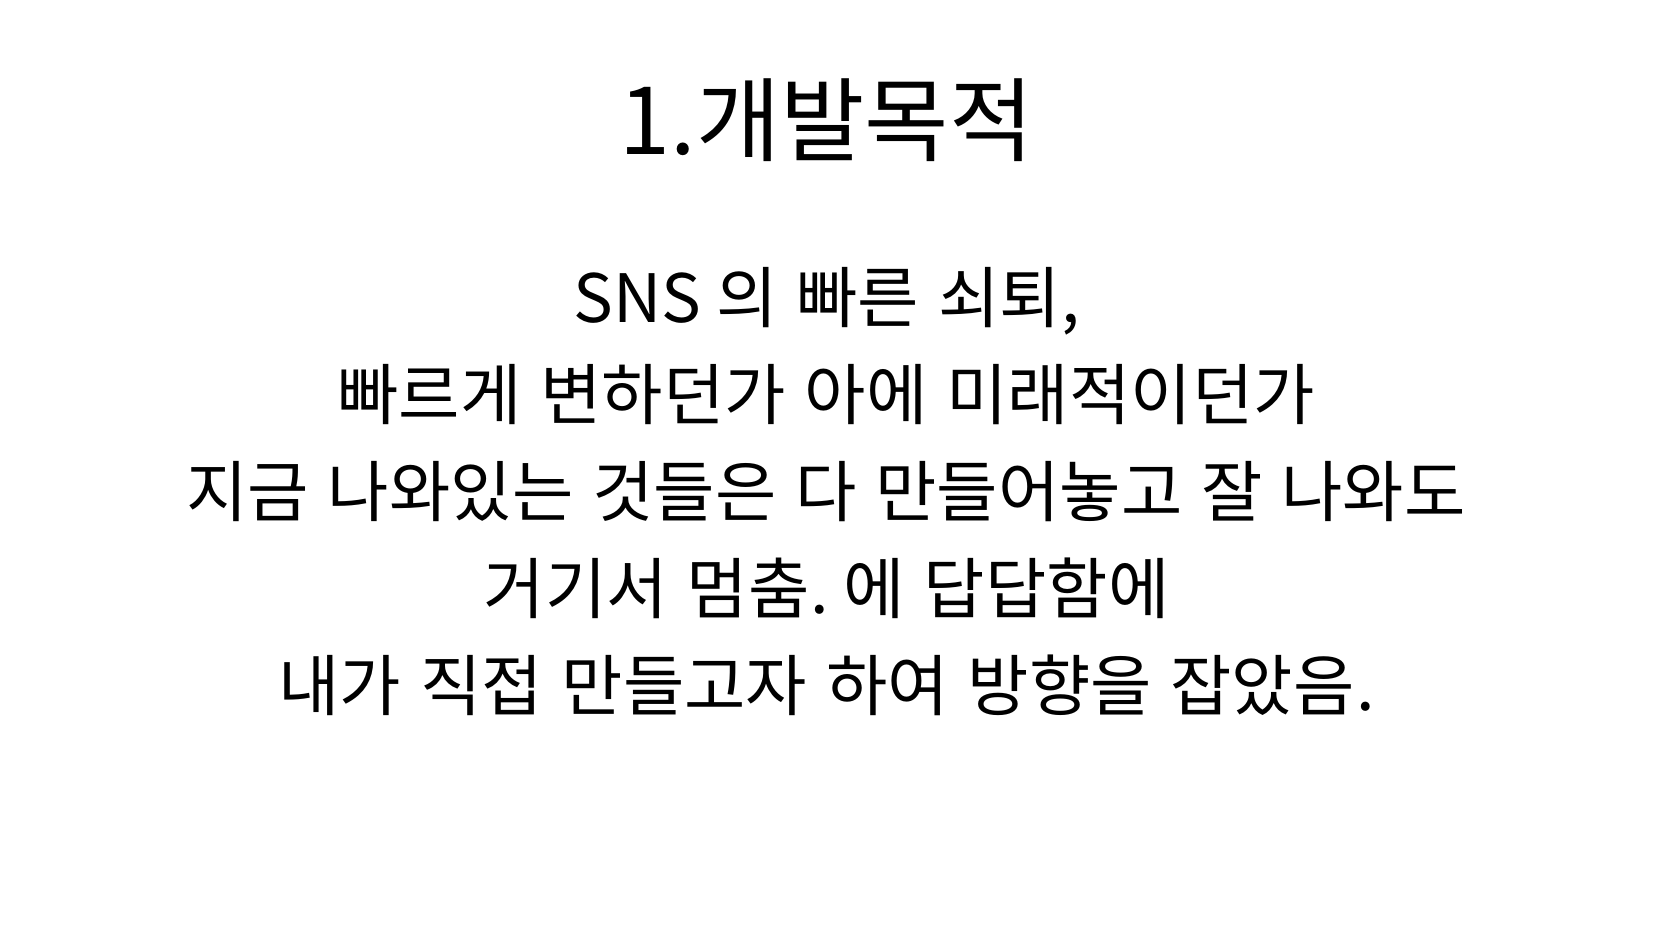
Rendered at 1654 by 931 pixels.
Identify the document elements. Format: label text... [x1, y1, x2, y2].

title 1.개발목적 [82, 37, 1571, 193]
subtitle SNS 의 빠른 쇠퇴, 빠르게 변하던가 아에 미래적이던가 지금 나와있는 것들은 다 만들어놓고 잘 나와도 거기서 멈춤. 에 답답함에 내가 직접 만들고자 하여 방향을 잡았음. [82, 217, 1571, 758]
